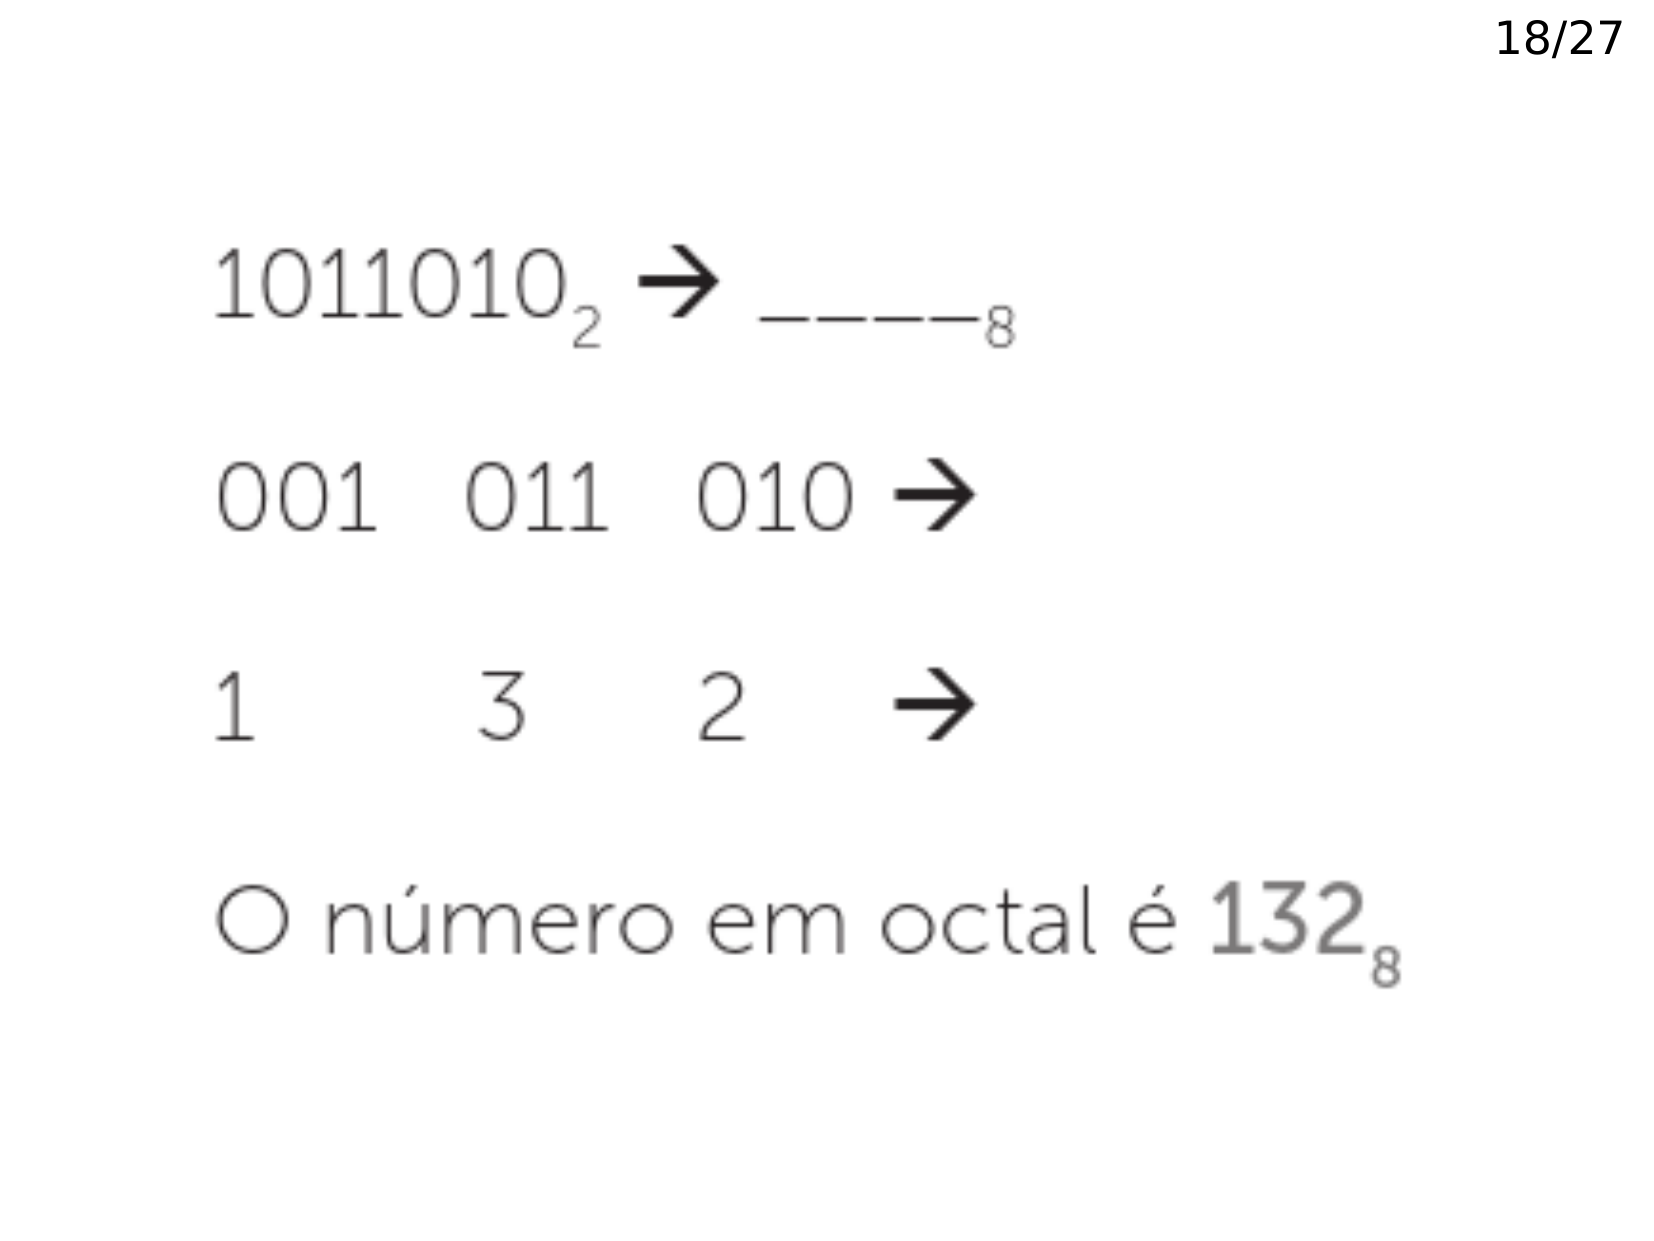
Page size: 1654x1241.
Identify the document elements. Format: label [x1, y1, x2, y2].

picture [202, 212, 1432, 1016]
